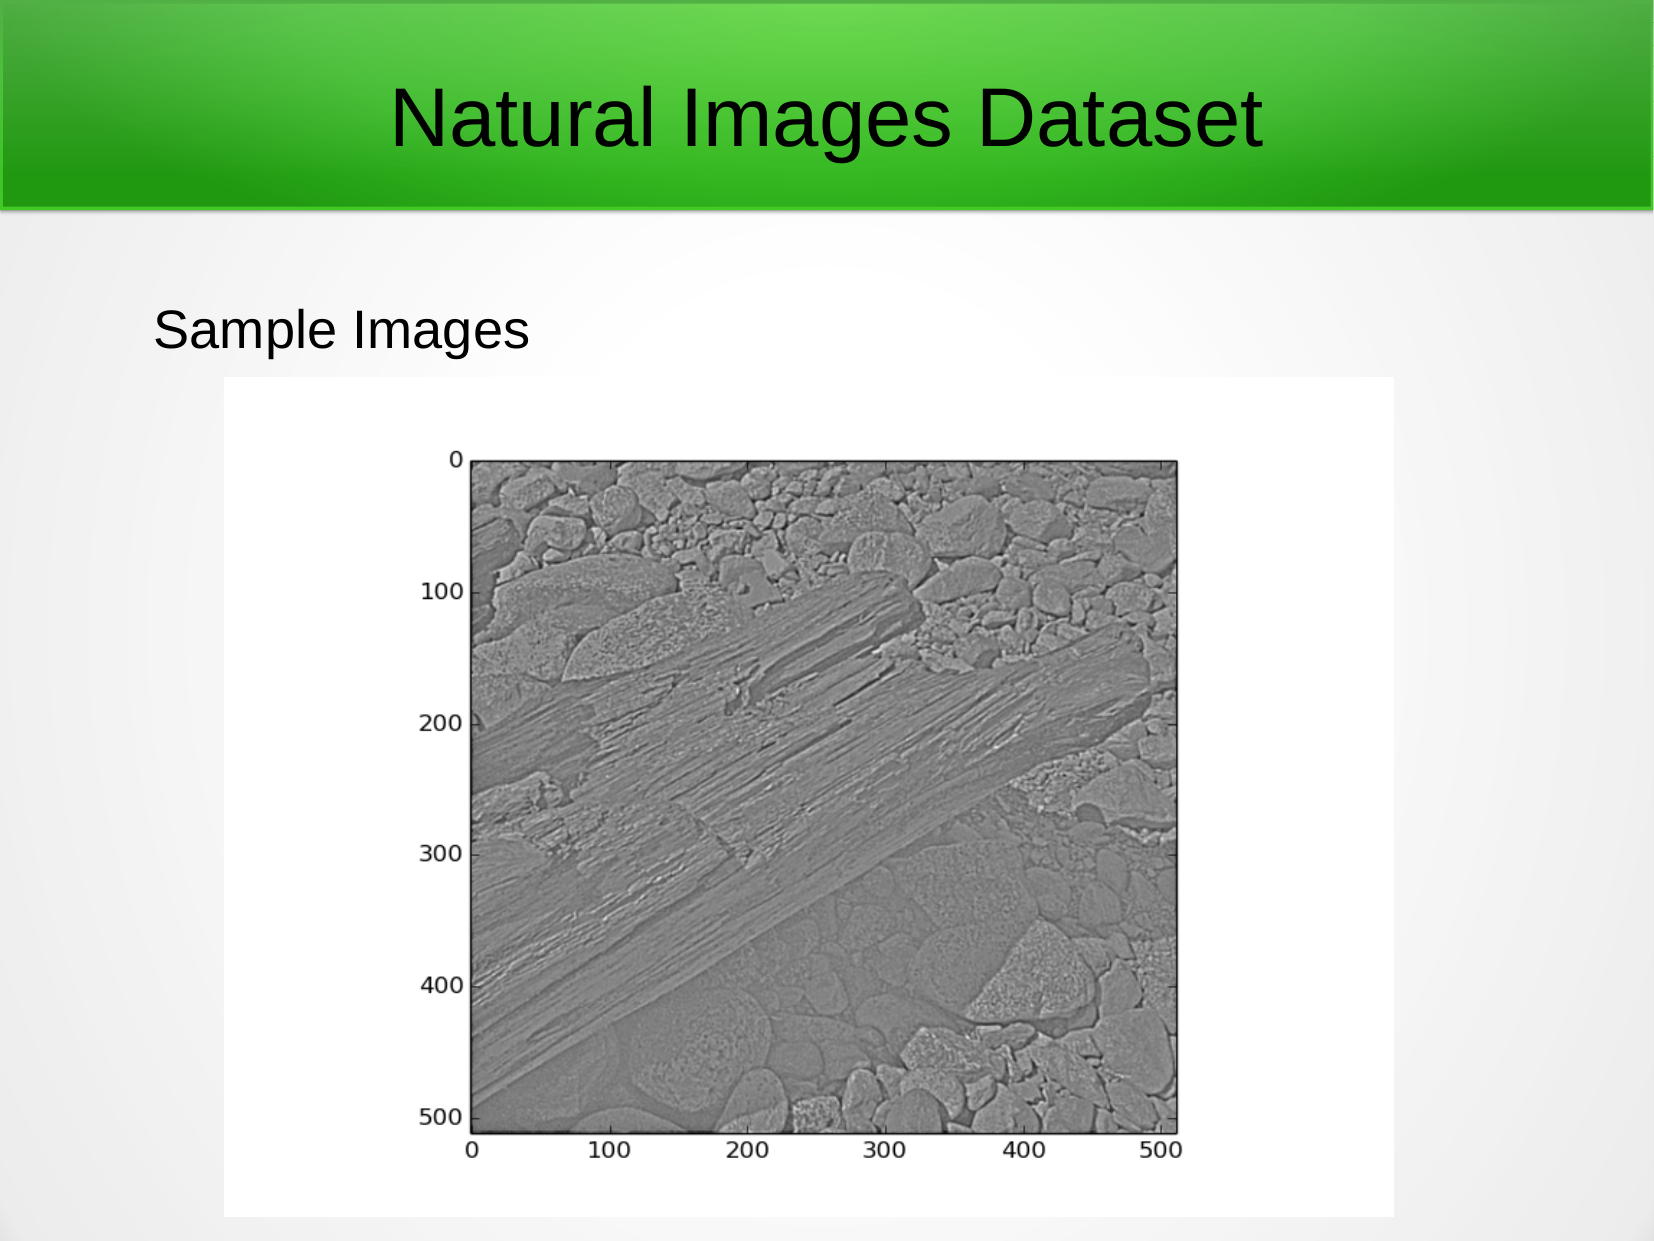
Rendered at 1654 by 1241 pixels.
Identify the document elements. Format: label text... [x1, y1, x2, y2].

title Natural Images Dataset [82, 47, 1571, 189]
picture [224, 377, 1394, 1217]
list Sample Images [82, 299, 1571, 1019]
